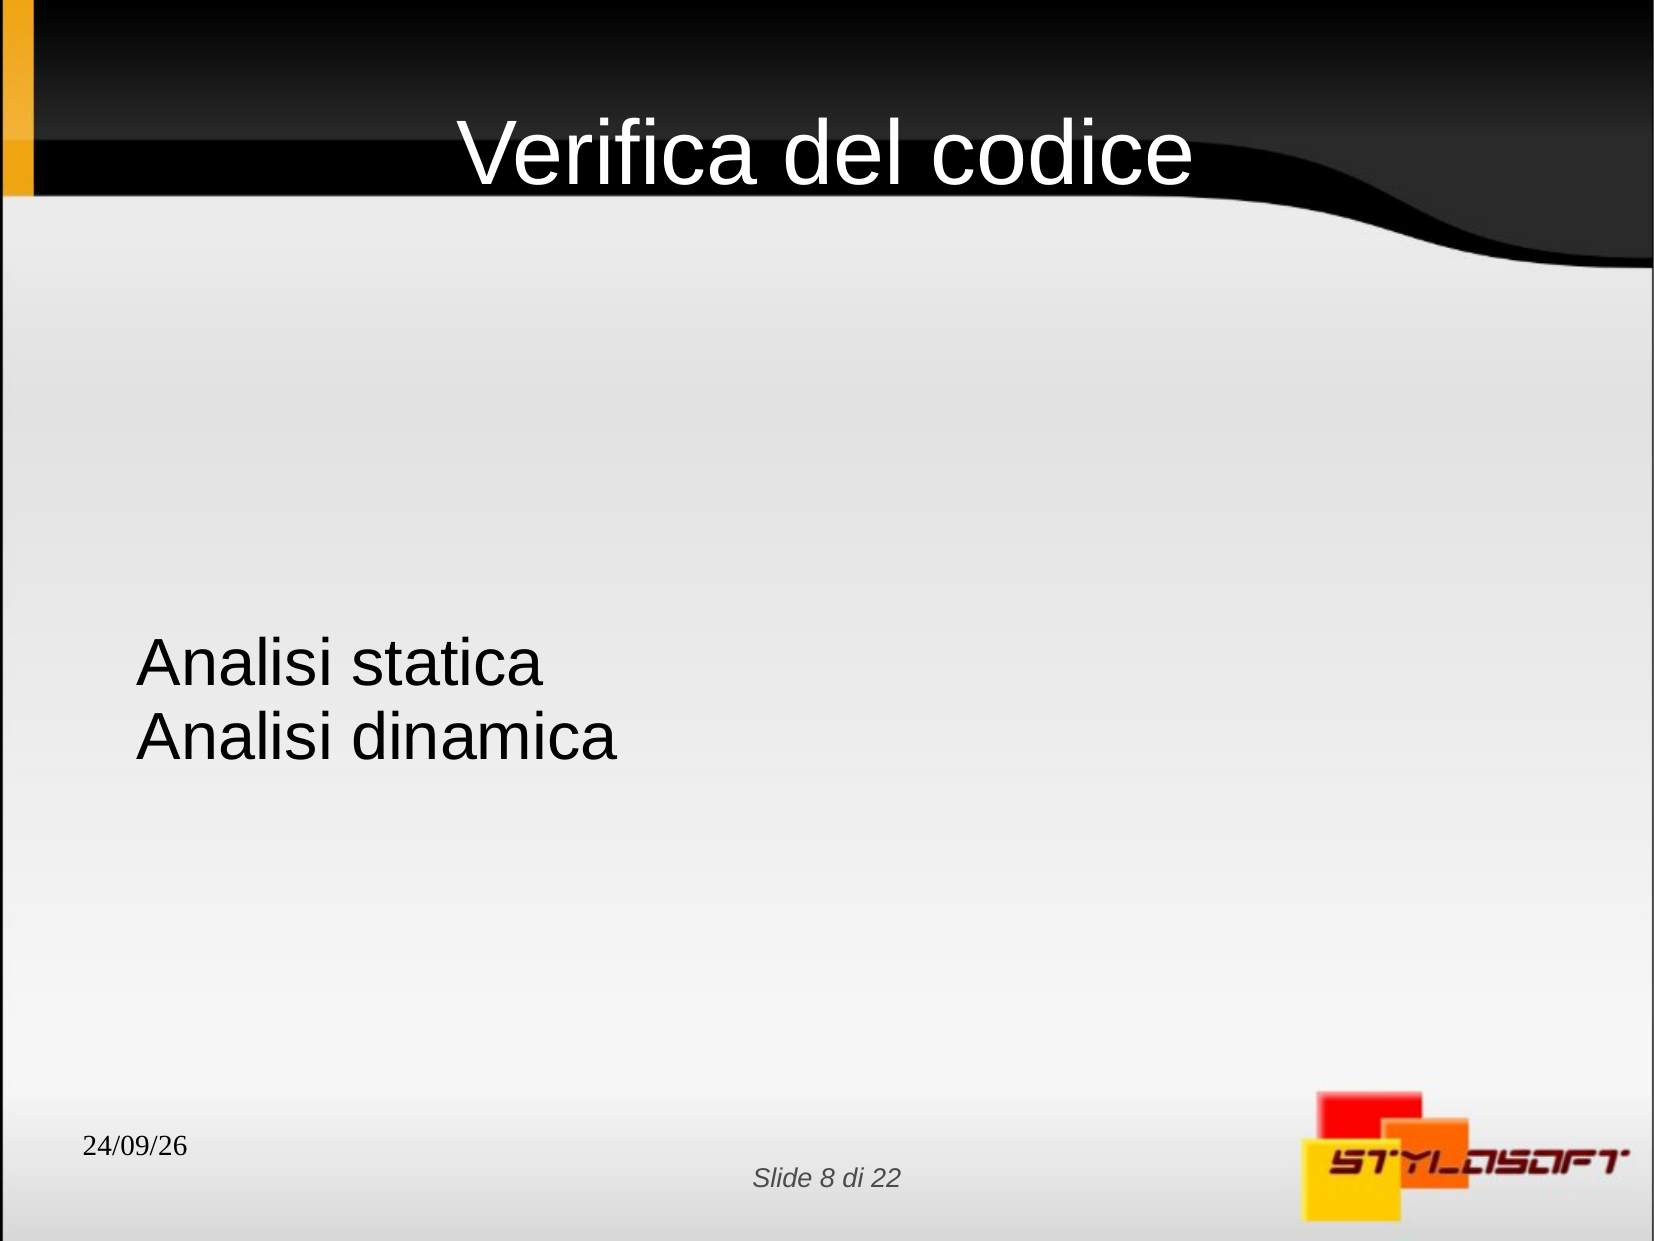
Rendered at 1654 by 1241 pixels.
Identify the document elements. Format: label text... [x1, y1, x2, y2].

picture [0, 0, 1654, 1156]
subtitle Analisi statica Analisi dinamica [82, 297, 1571, 1102]
text_box Slide <numero> di 22 [0, 1156, 1654, 1241]
title Verifica del codice [82, 49, 1571, 257]
